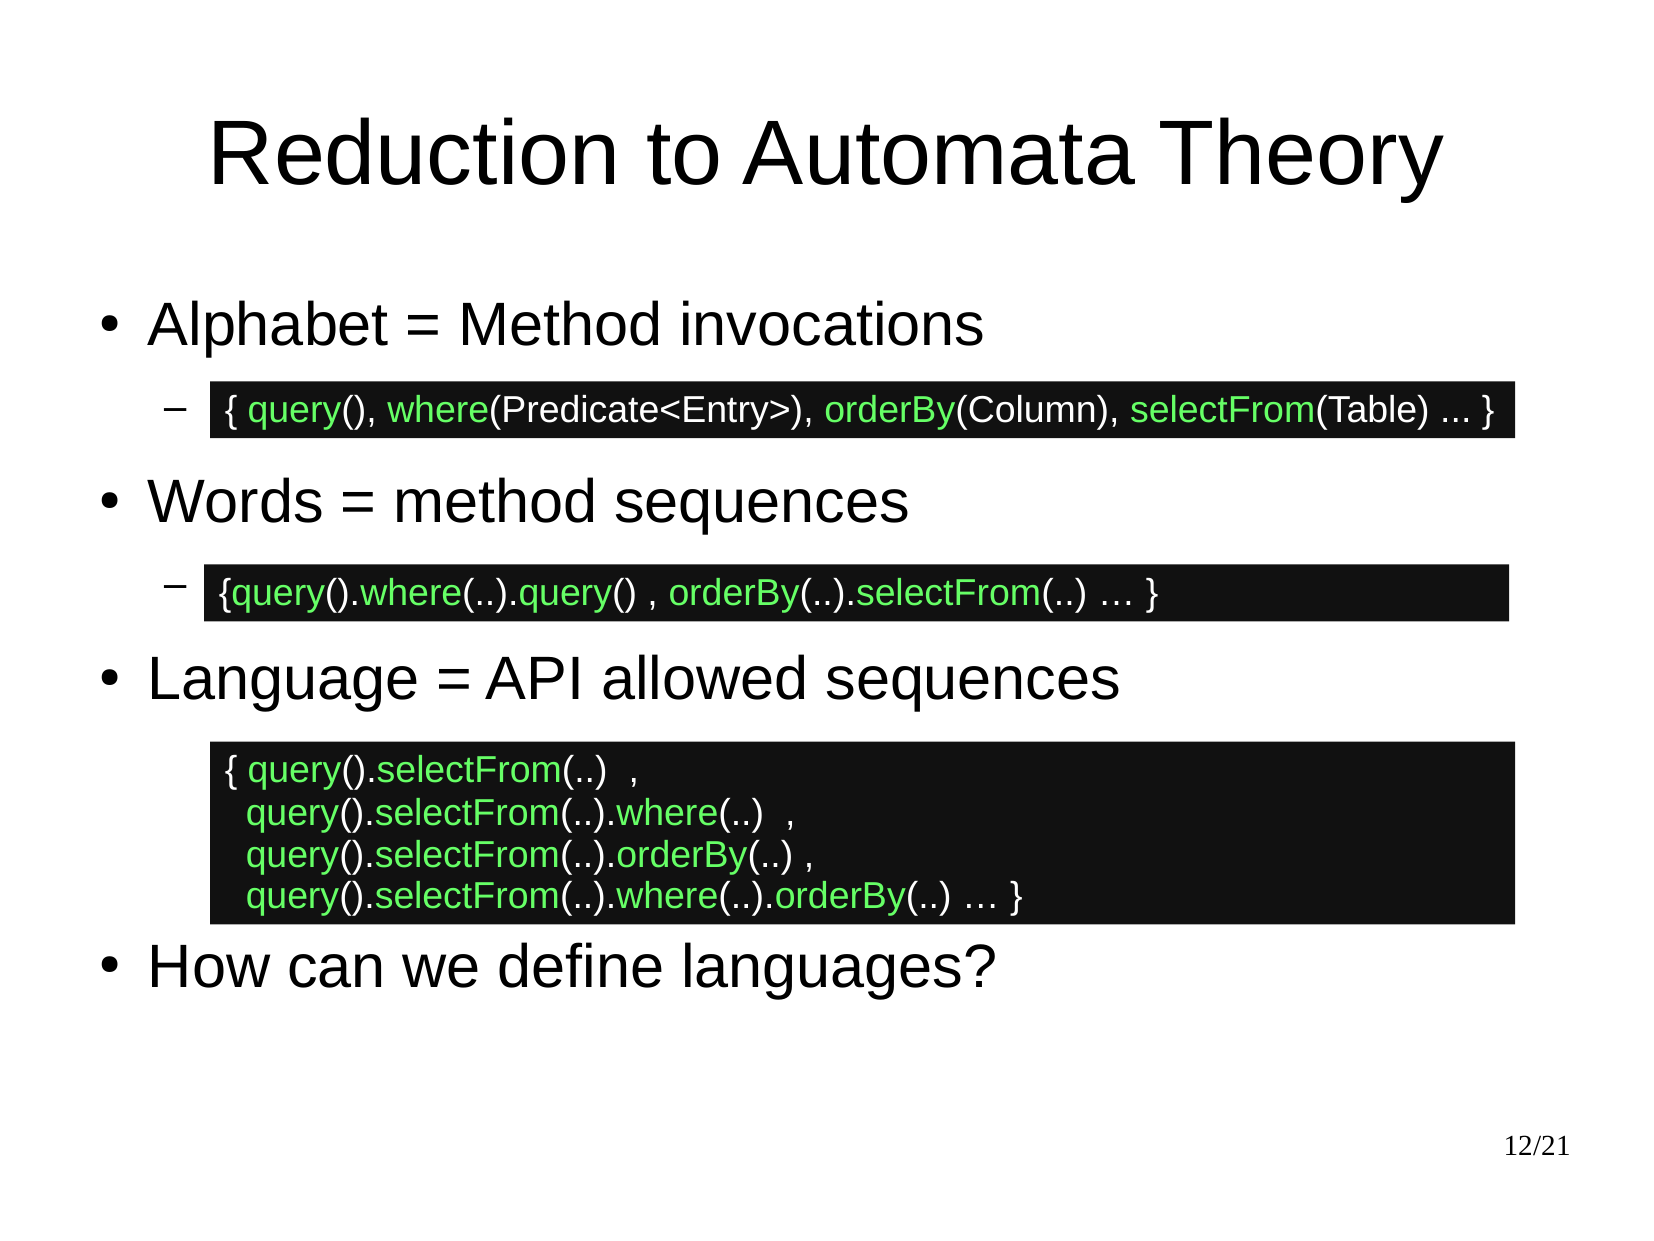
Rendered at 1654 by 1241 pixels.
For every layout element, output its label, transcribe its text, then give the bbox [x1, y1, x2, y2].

text_box { query().selectFrom(..) , query().selectFrom(..).where(..) , query().selectFrom(..).orderBy(..) , query().selectFrom(..).where(..).orderBy(..) … } [210, 741, 1516, 925]
text_box {query().where(..).query() , orderBy(..).selectFrom(..) … } [204, 564, 1510, 622]
text_box { query(), where(Predicate<Entry>), orderBy(Column), selectFrom(Table) ... } [210, 381, 1516, 439]
title Reduction to Automata Theory [82, 49, 1571, 257]
list Alphabet = Method invocations Words = method sequences Language = API allowed sequences How can we define languages? [82, 290, 1571, 1010]
